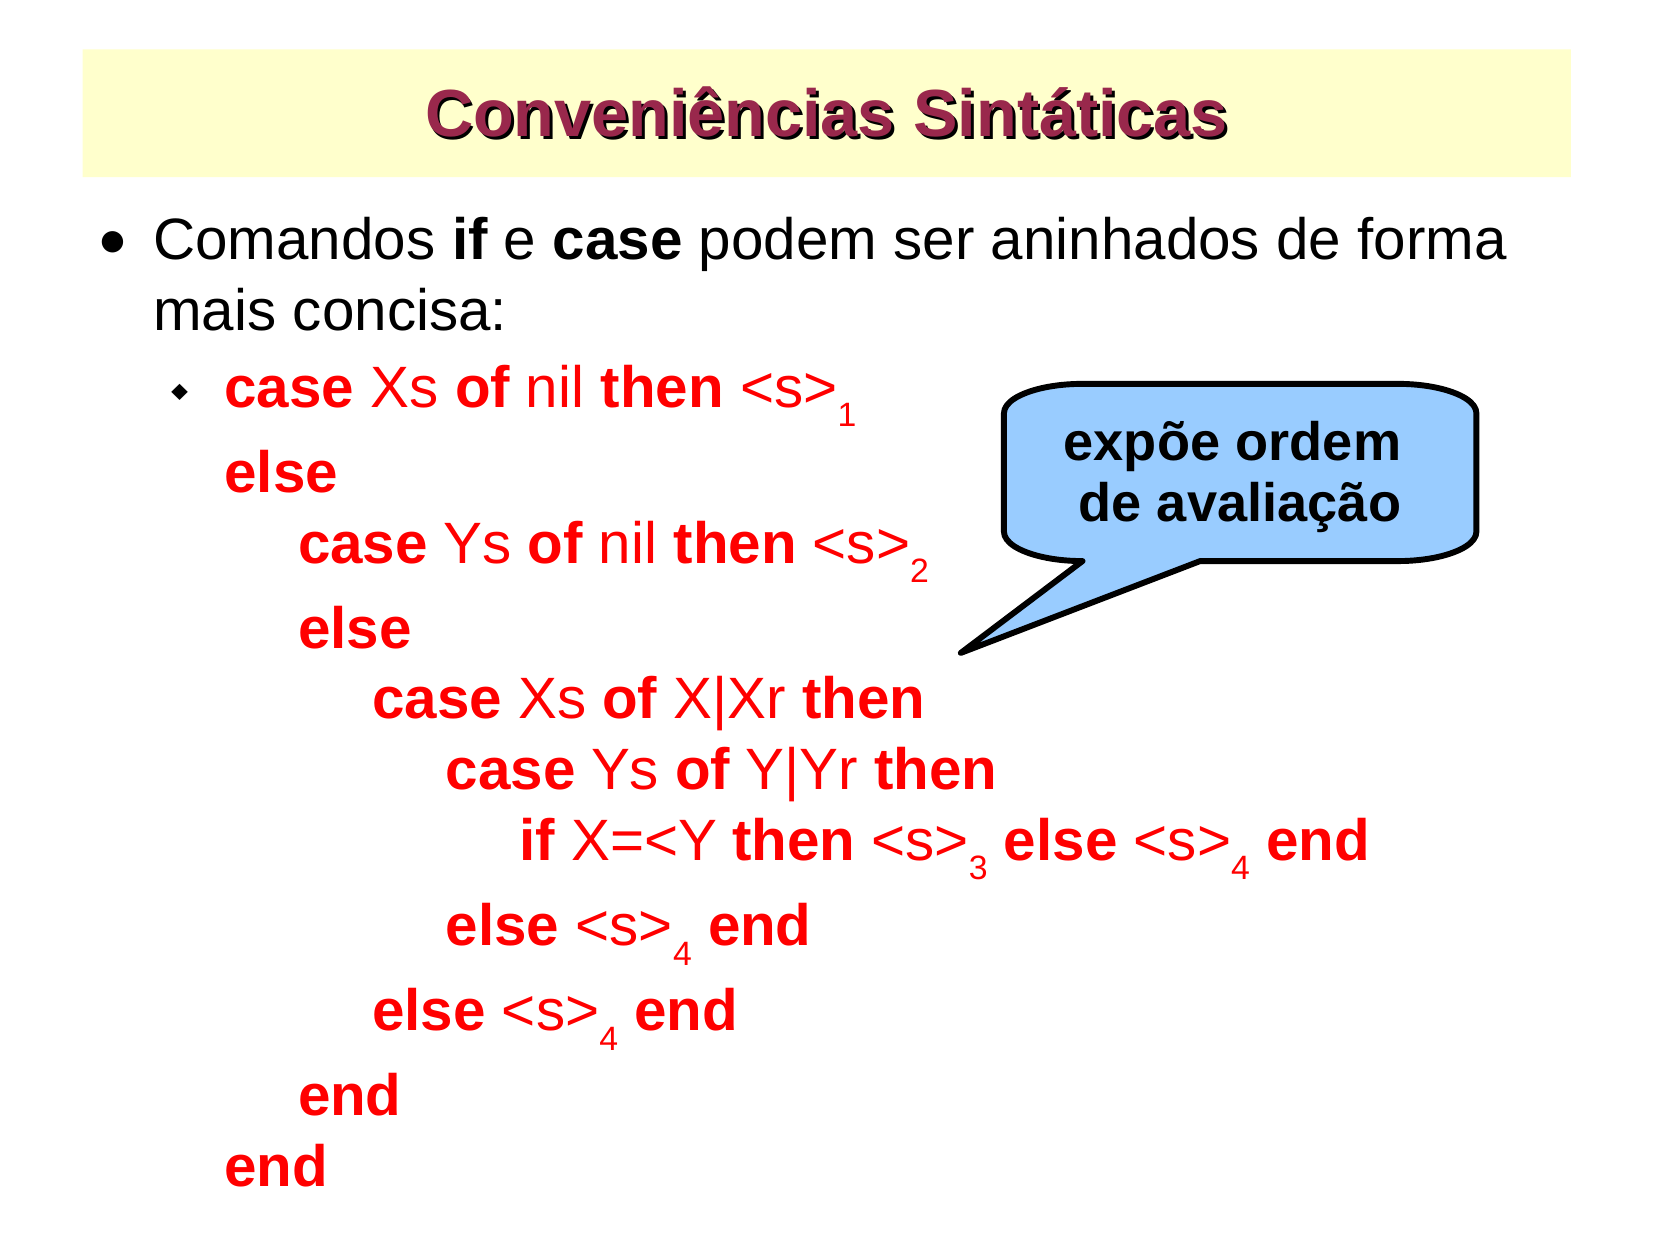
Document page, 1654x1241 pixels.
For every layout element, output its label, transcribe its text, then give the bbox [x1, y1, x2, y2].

title Conveniências Sintáticas [82, 49, 1571, 178]
list Comandos if e case podem ser aninhados de forma mais concisa: case Xs of nil then <s>1 else case Ys of nil then <s>2 else case Xs of X|Xr then case Ys of Y|Yr then if X=<Y then <s>3 else <s>4 end else <s>4 end else <s>4 end end end [82, 206, 1571, 1216]
text_box expõe ordem de avaliação [960, 383, 1477, 653]
